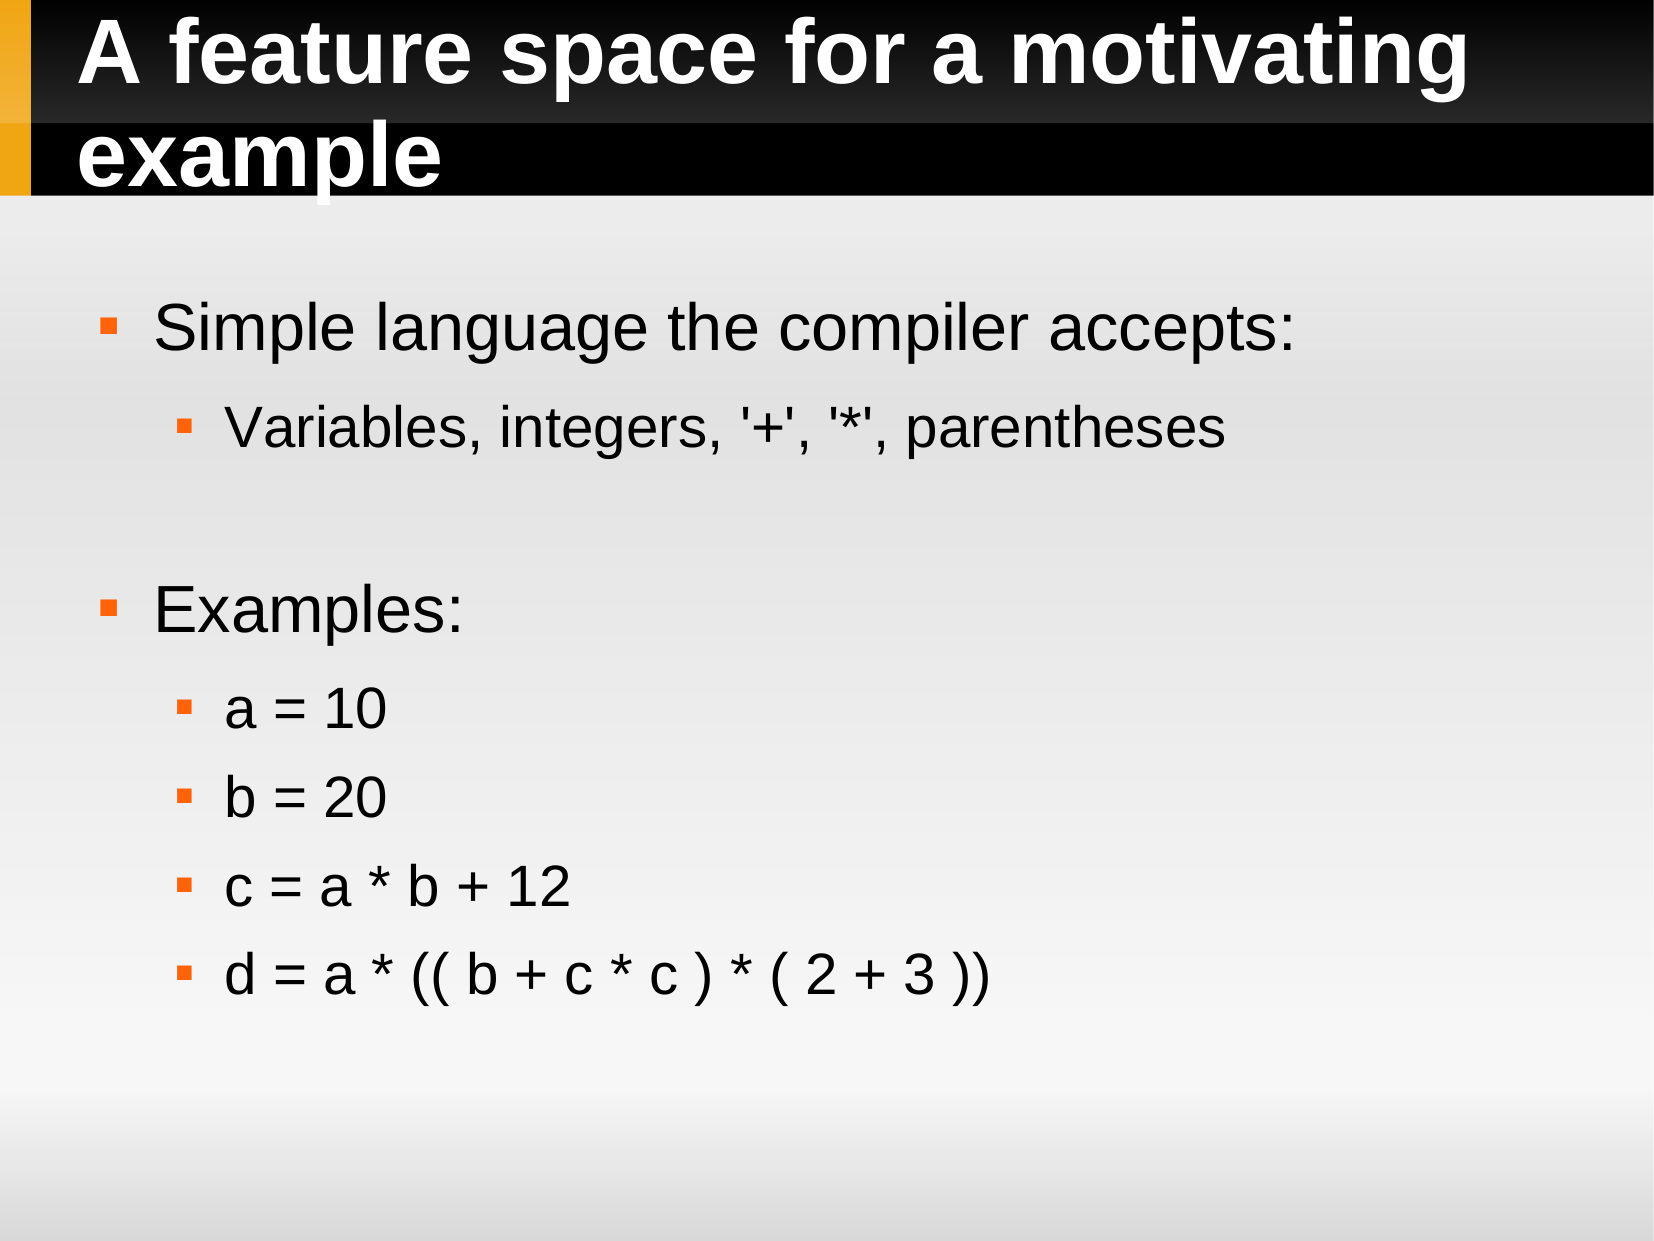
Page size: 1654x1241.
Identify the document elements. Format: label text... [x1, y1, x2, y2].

title A feature space for a motivating example [76, 0, 1565, 208]
list Simple language the compiler accepts: Variables, integers, '+', '*', parentheses Examples: a = 10 b = 20 c = a * b + 12 d = a * (( b + c * c ) * ( 2 + 3 )) [82, 290, 1571, 1094]
picture [0, 0, 1654, 1241]
